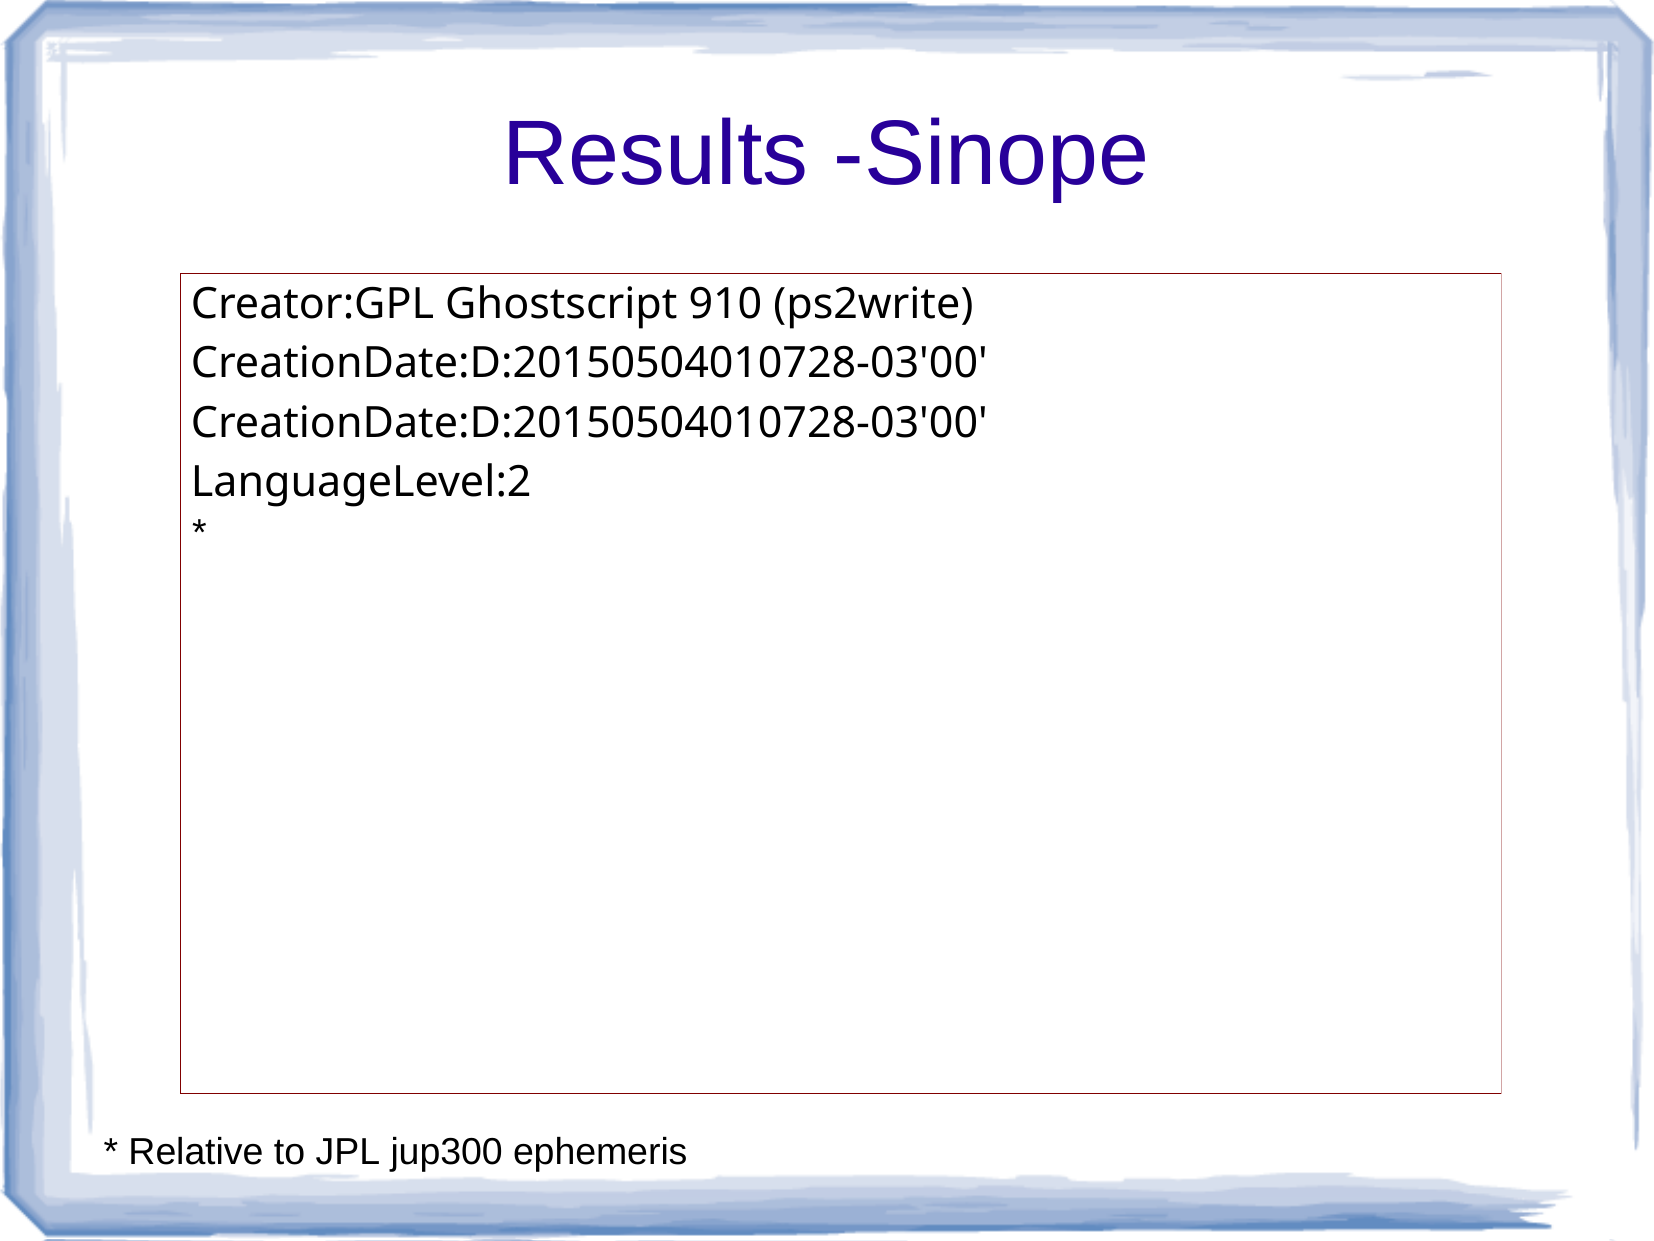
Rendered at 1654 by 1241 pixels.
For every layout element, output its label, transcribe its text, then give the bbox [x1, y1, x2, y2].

text_box * Relative to JPL jup300 ephemeris [88, 1121, 1141, 1179]
picture [0, 0, 1654, 1241]
text_box * [177, 503, 222, 561]
title Results -Sinope [82, 49, 1571, 257]
